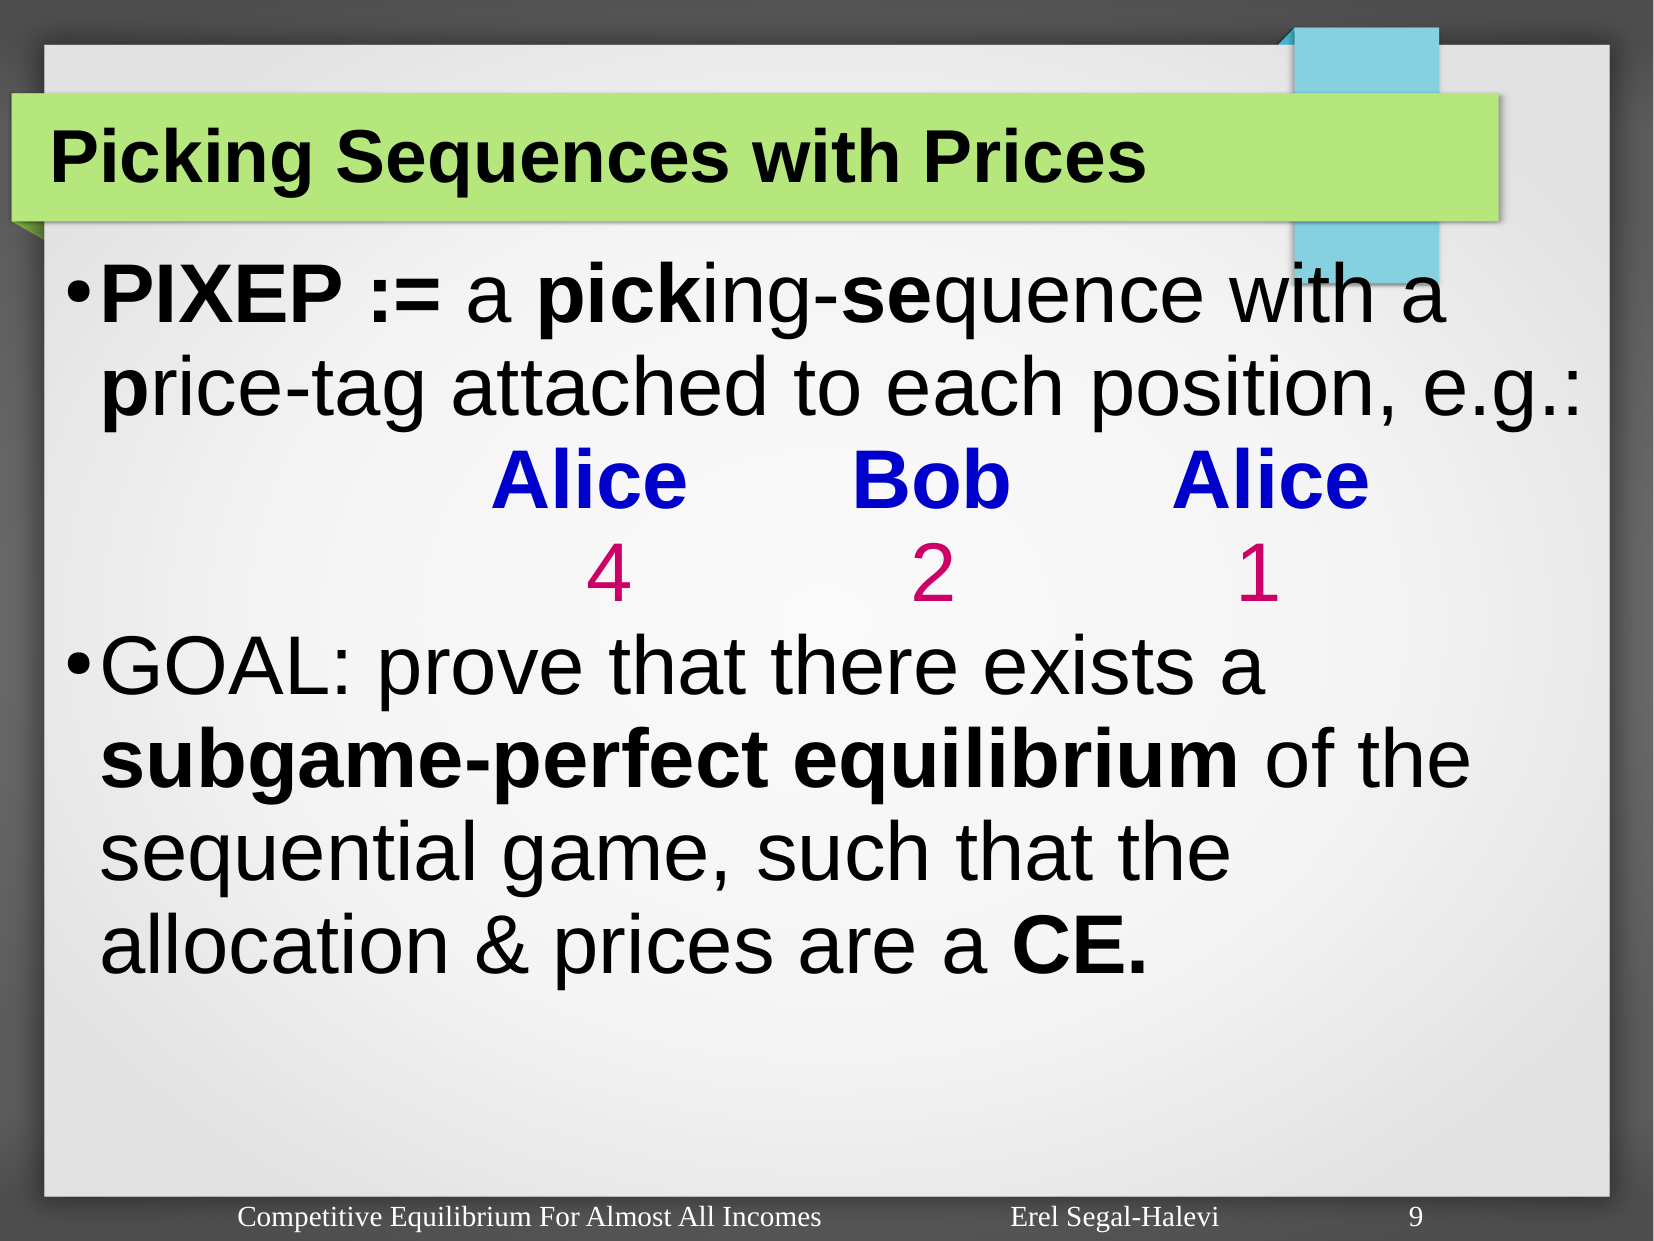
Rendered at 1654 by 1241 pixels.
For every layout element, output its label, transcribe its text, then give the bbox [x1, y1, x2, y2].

text_box PIXEP := a picking-sequence with a price-tag attached to each position, e.g.: Alice Bob Alice 4 2 1 GOAL: prove that there exists a subgame-perfect equilibrium of the sequential game, such that the allocation & prices are a CE. [49, 240, 1606, 1185]
title Picking Sequences with Prices [49, 71, 1654, 241]
picture [0, 0, 1654, 1241]
